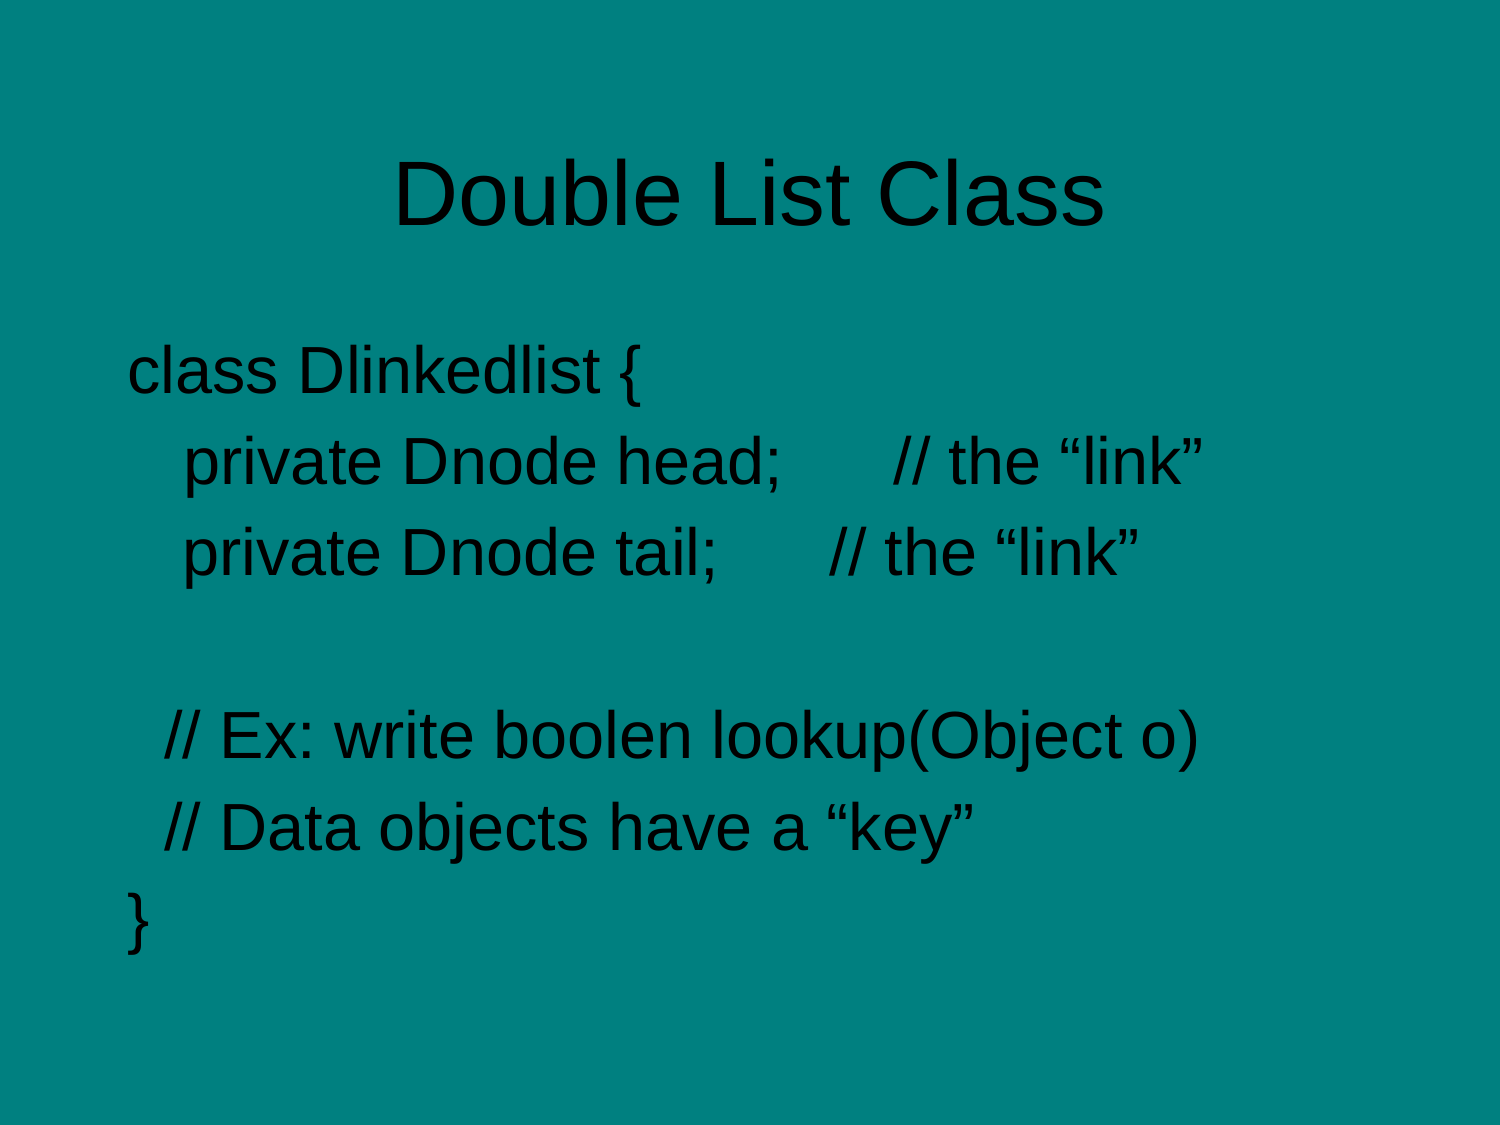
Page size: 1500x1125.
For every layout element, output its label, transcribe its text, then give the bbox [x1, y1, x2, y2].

list class Dlinkedlist { private Dnode head; // the “link” private Dnode tail; // the “link” // Ex: write boolen lookup(Object o) // Data objects have a “key” } [112, 324, 1388, 1056]
title Double List Class [112, 99, 1388, 288]
